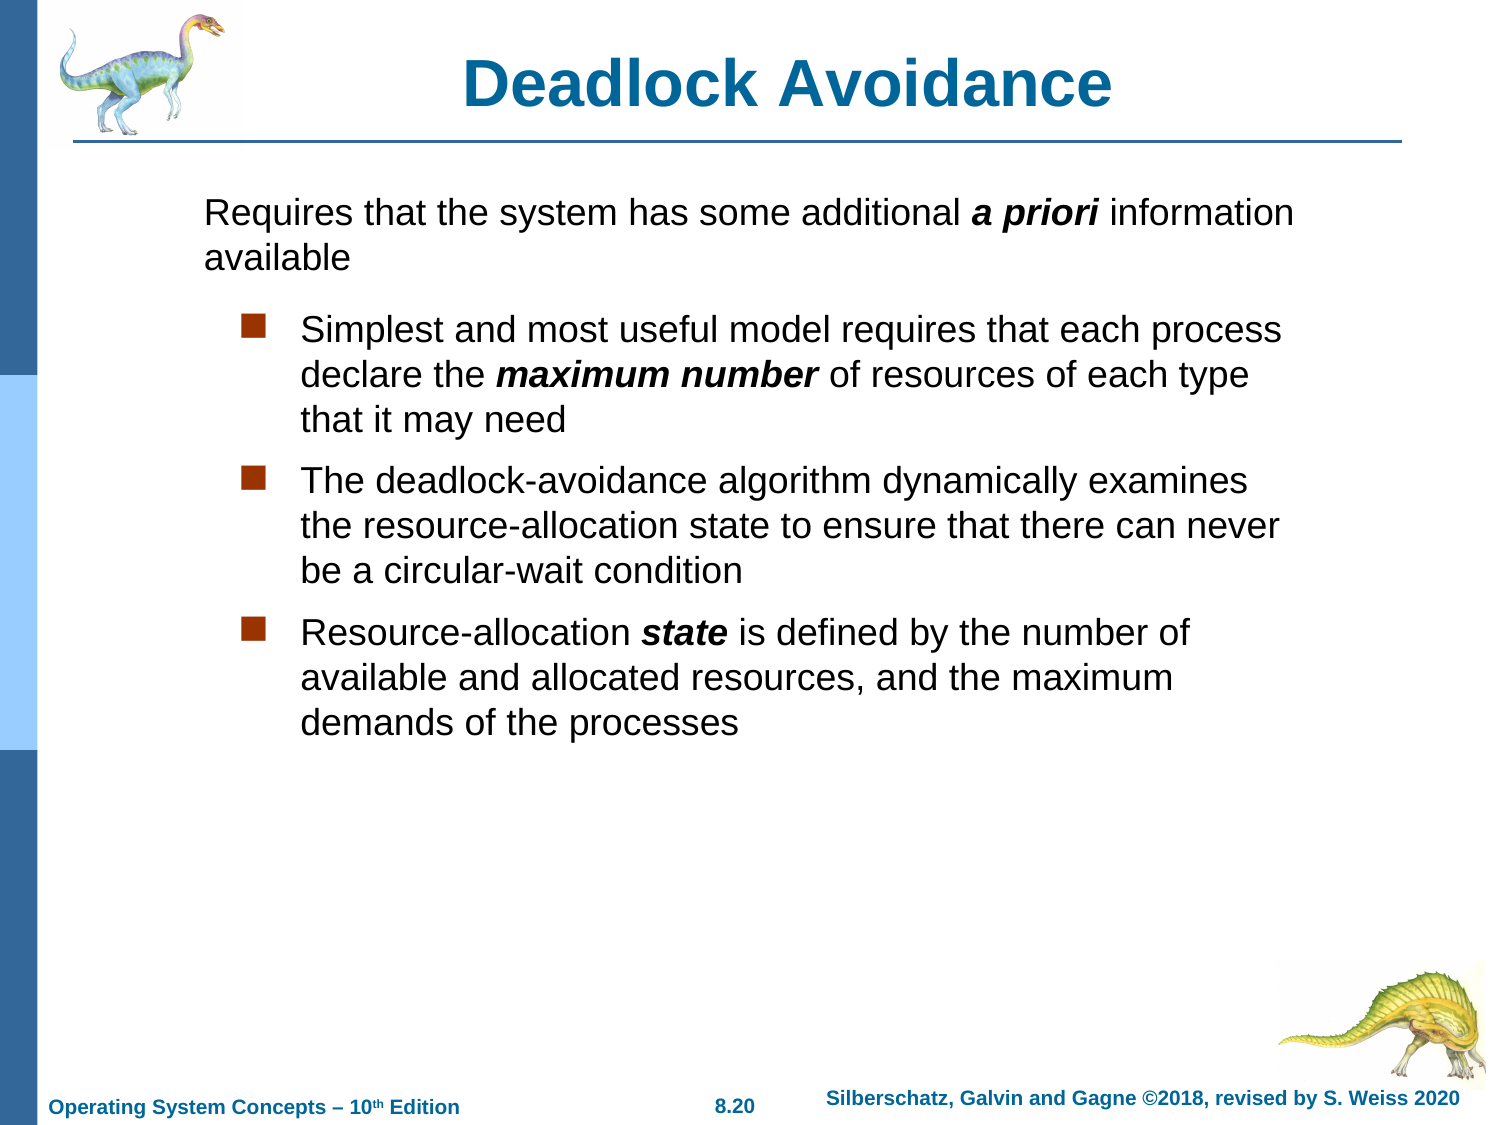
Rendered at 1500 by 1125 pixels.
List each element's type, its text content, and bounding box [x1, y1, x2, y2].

title Deadlock Avoidance [151, 32, 1426, 128]
text_box Requires that the system has some additional a priori information available [189, 180, 1464, 286]
list Simplest and most useful model requires that each process declare the maximum number of resources of each type that it may need The deadlock-avoidance algorithm dynamically examines the resource-allocation state to ensure that there can never be a circular-wait condition Resource-allocation state is defined by the number of available and allocated resources, and the maximum demands of the processes [229, 297, 1317, 919]
picture [1275, 959, 1486, 1095]
picture [46, 0, 243, 149]
